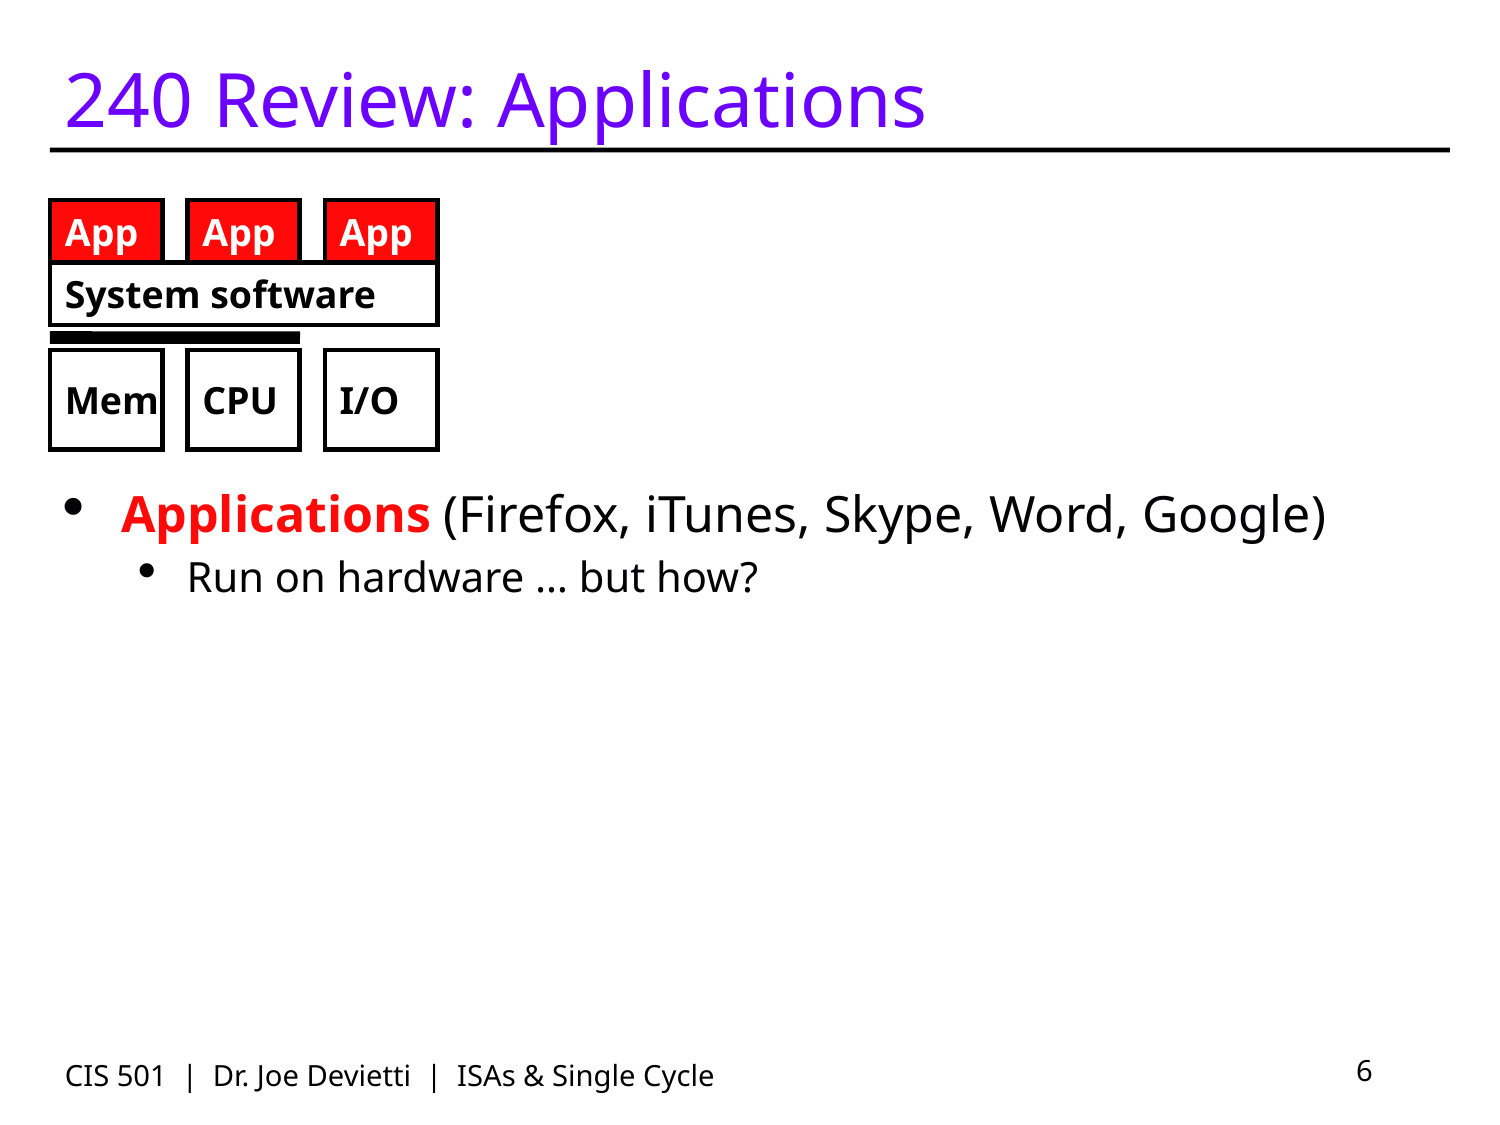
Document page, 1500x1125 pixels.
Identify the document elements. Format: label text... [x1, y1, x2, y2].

text_box App [324, 200, 438, 263]
text_box App [187, 200, 300, 263]
text_box App [49, 200, 163, 263]
text_box I/O [324, 349, 438, 450]
text_box System software [50, 262, 438, 325]
text_box CPU [187, 349, 300, 450]
text_box CIS 501 | Dr. Joe Devietti | ISAs & Single Cycle [49, 1049, 988, 1100]
text_box 240 Review: Applications [49, 37, 1375, 150]
text_box <number> [1074, 1049, 1388, 1100]
text_box Mem [49, 349, 163, 450]
text_box Applications (Firefox, iTunes, Skype, Word, Google) Run on hardware … but how? [49, 474, 1500, 1025]
